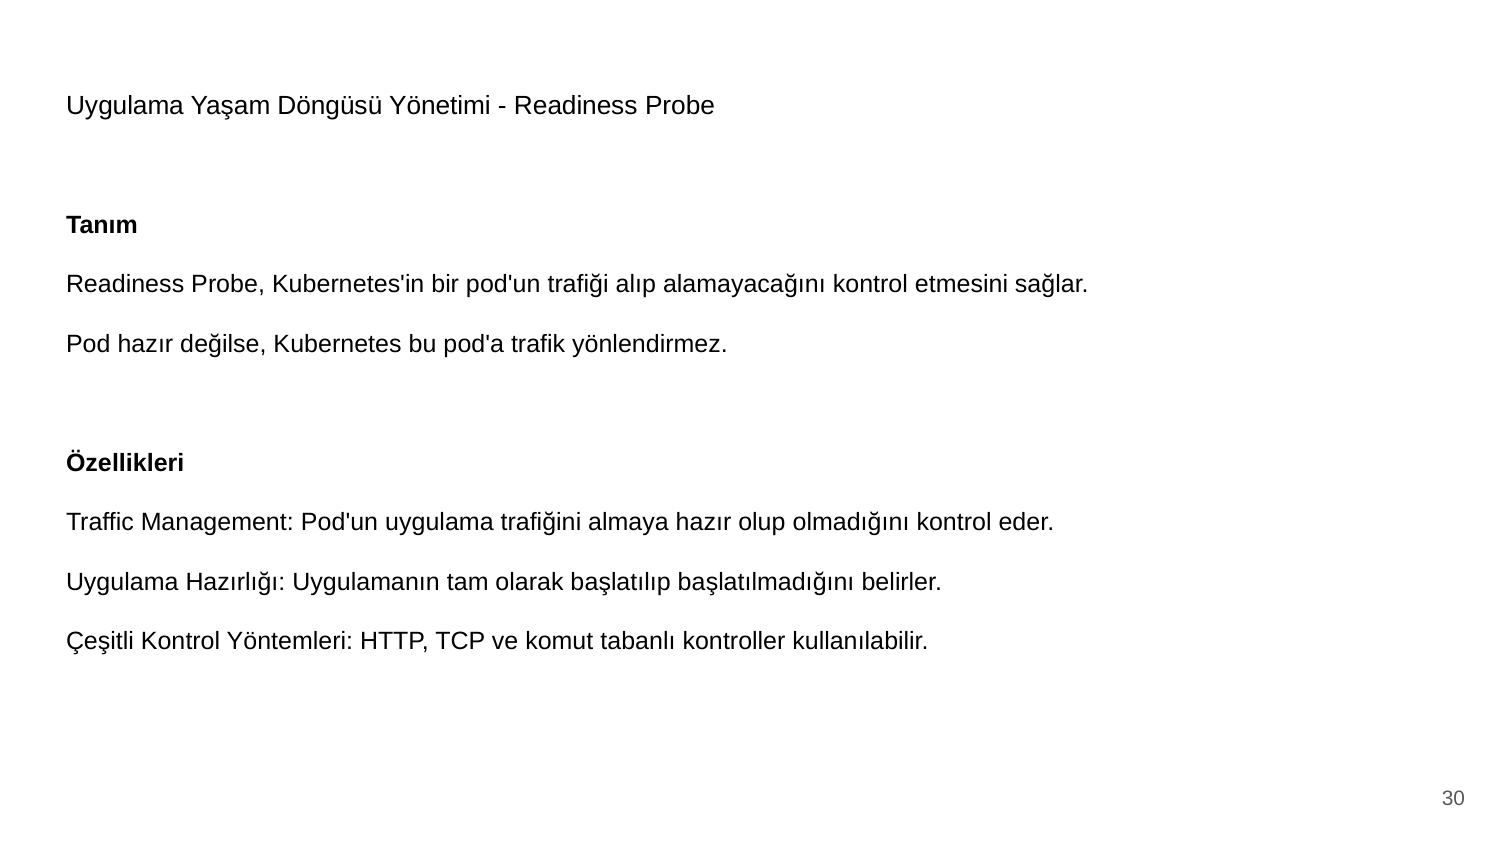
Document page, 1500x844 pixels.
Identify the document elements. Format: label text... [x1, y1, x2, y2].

title Uygulama Yaşam Döngüsü Yönetimi - Readiness Probe [51, 72, 1449, 167]
list Tanım Readiness Probe, Kubernetes'in bir pod'un trafiği alıp alamayacağını kontrol etmesini sağlar. Pod hazır değilse, Kubernetes bu pod'a trafik yönlendirmez. Özellikleri Traffic Management: Pod'un uygulama trafiğini almaya hazır olup olmadığını kontrol eder. Uygulama Hazırlığı: Uygulamanın tam olarak başlatılıp başlatılmadığını belirler. Çeşitli Kontrol Yöntemleri: HTTP, TCP ve komut tabanlı kontroller kullanılabilir. [51, 189, 1449, 750]
slide_number <number> [1389, 764, 1480, 830]
